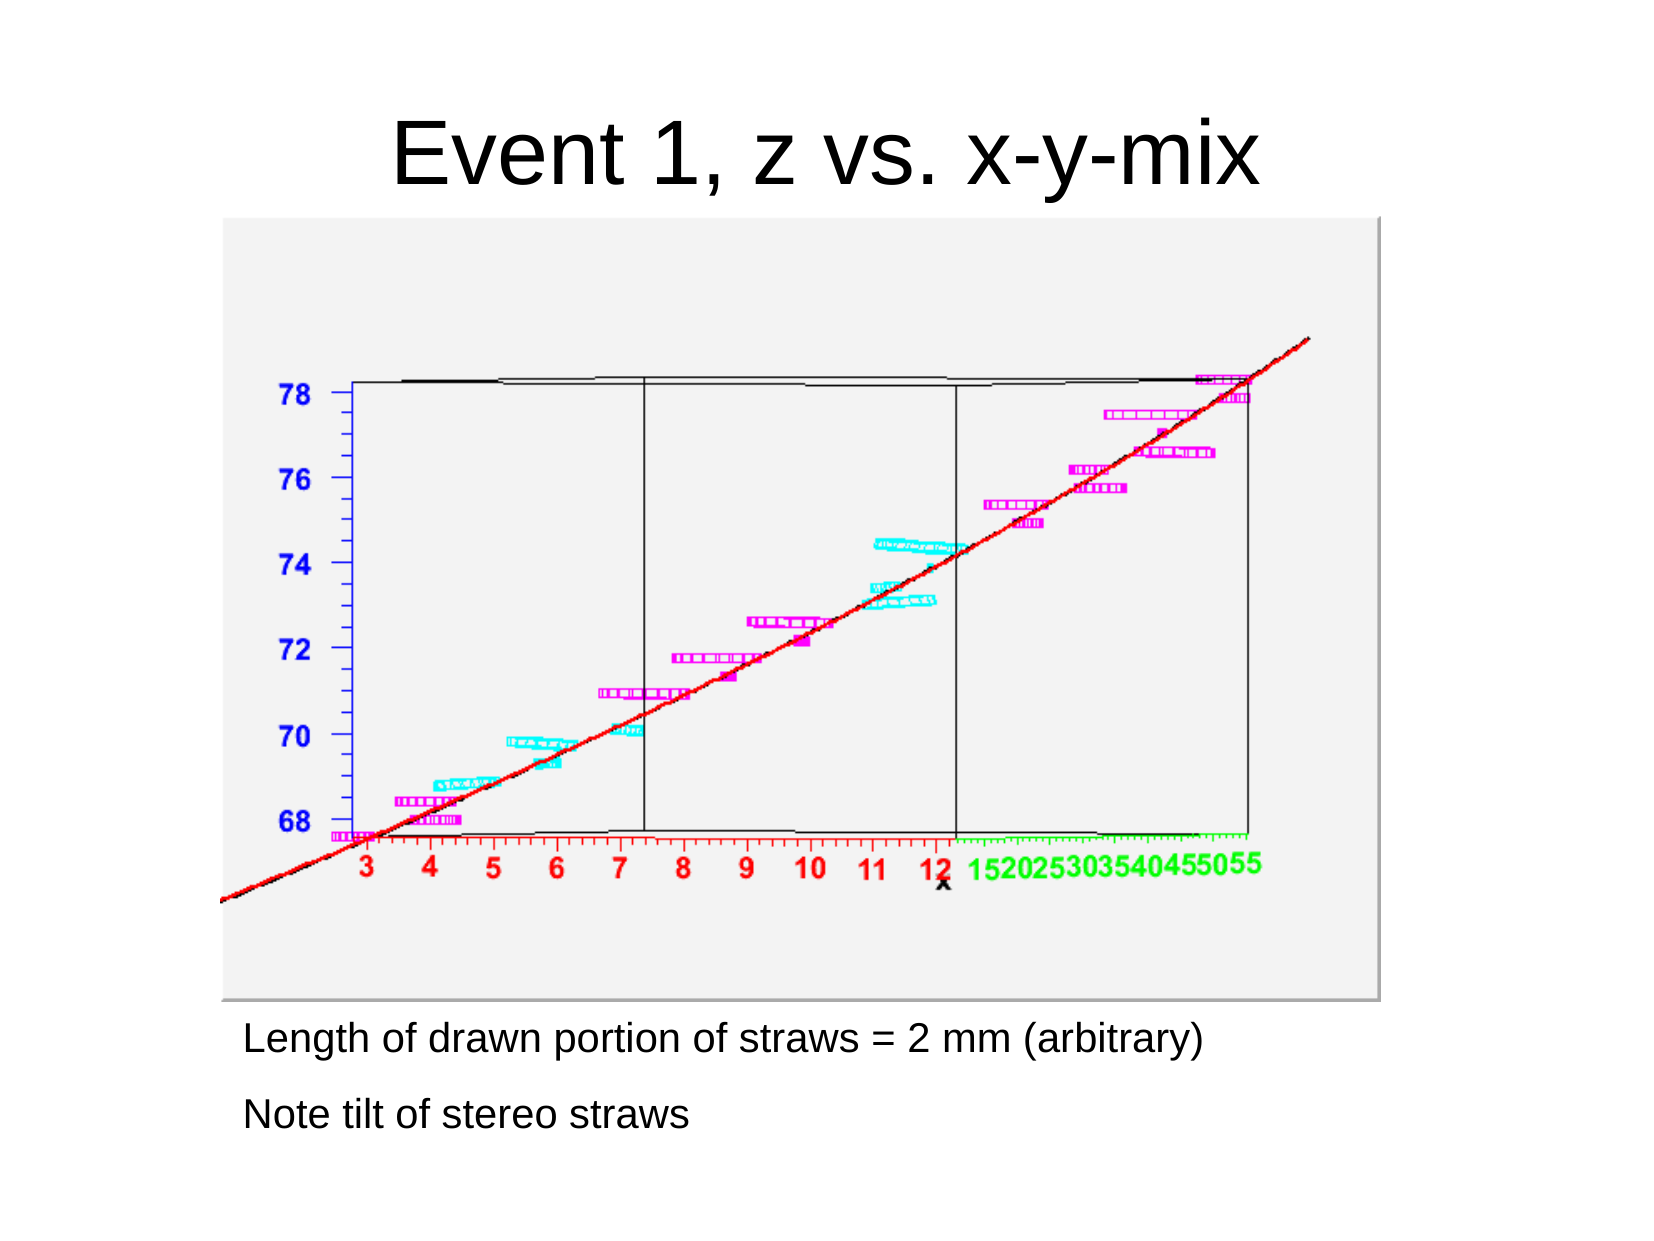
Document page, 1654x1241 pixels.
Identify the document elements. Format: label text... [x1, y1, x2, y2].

list Length of drawn portion of straws = 2 mm (arbitrary) Note tilt of stereo straws [225, 1015, 1418, 1163]
title Event 1, z vs. x-y-mix [82, 49, 1571, 257]
picture [220, 257, 1381, 1002]
